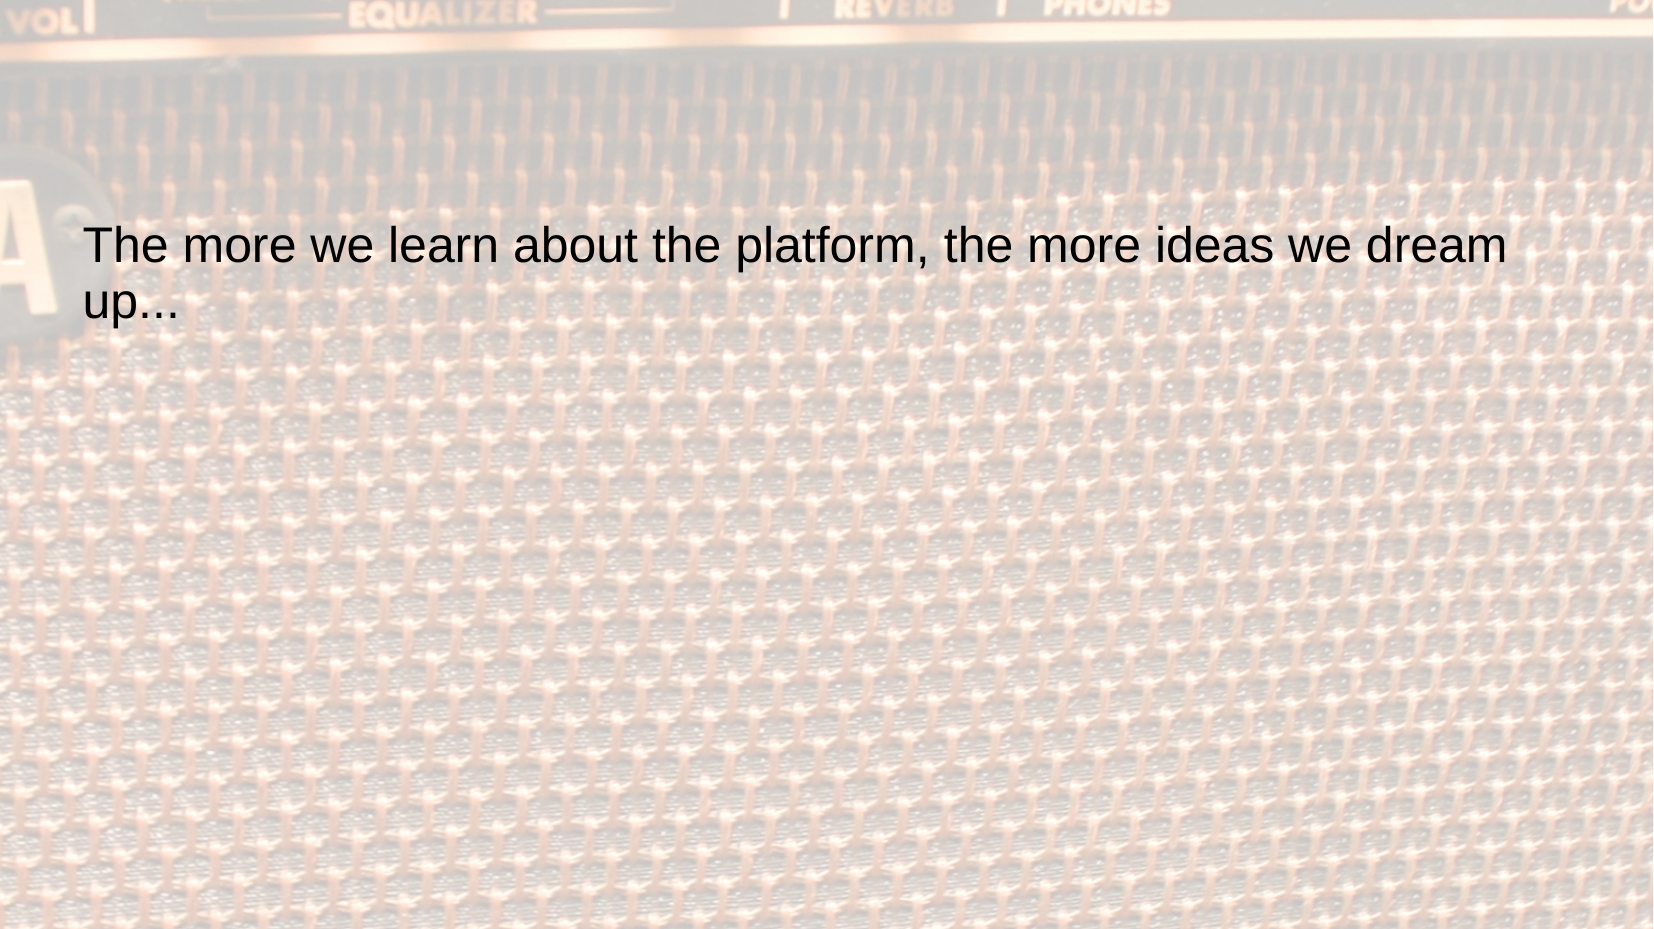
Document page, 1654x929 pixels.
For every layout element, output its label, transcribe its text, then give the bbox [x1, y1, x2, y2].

picture [0, 0, 1654, 929]
list The more we learn about the platform, the more ideas we dream up... [82, 217, 1571, 756]
